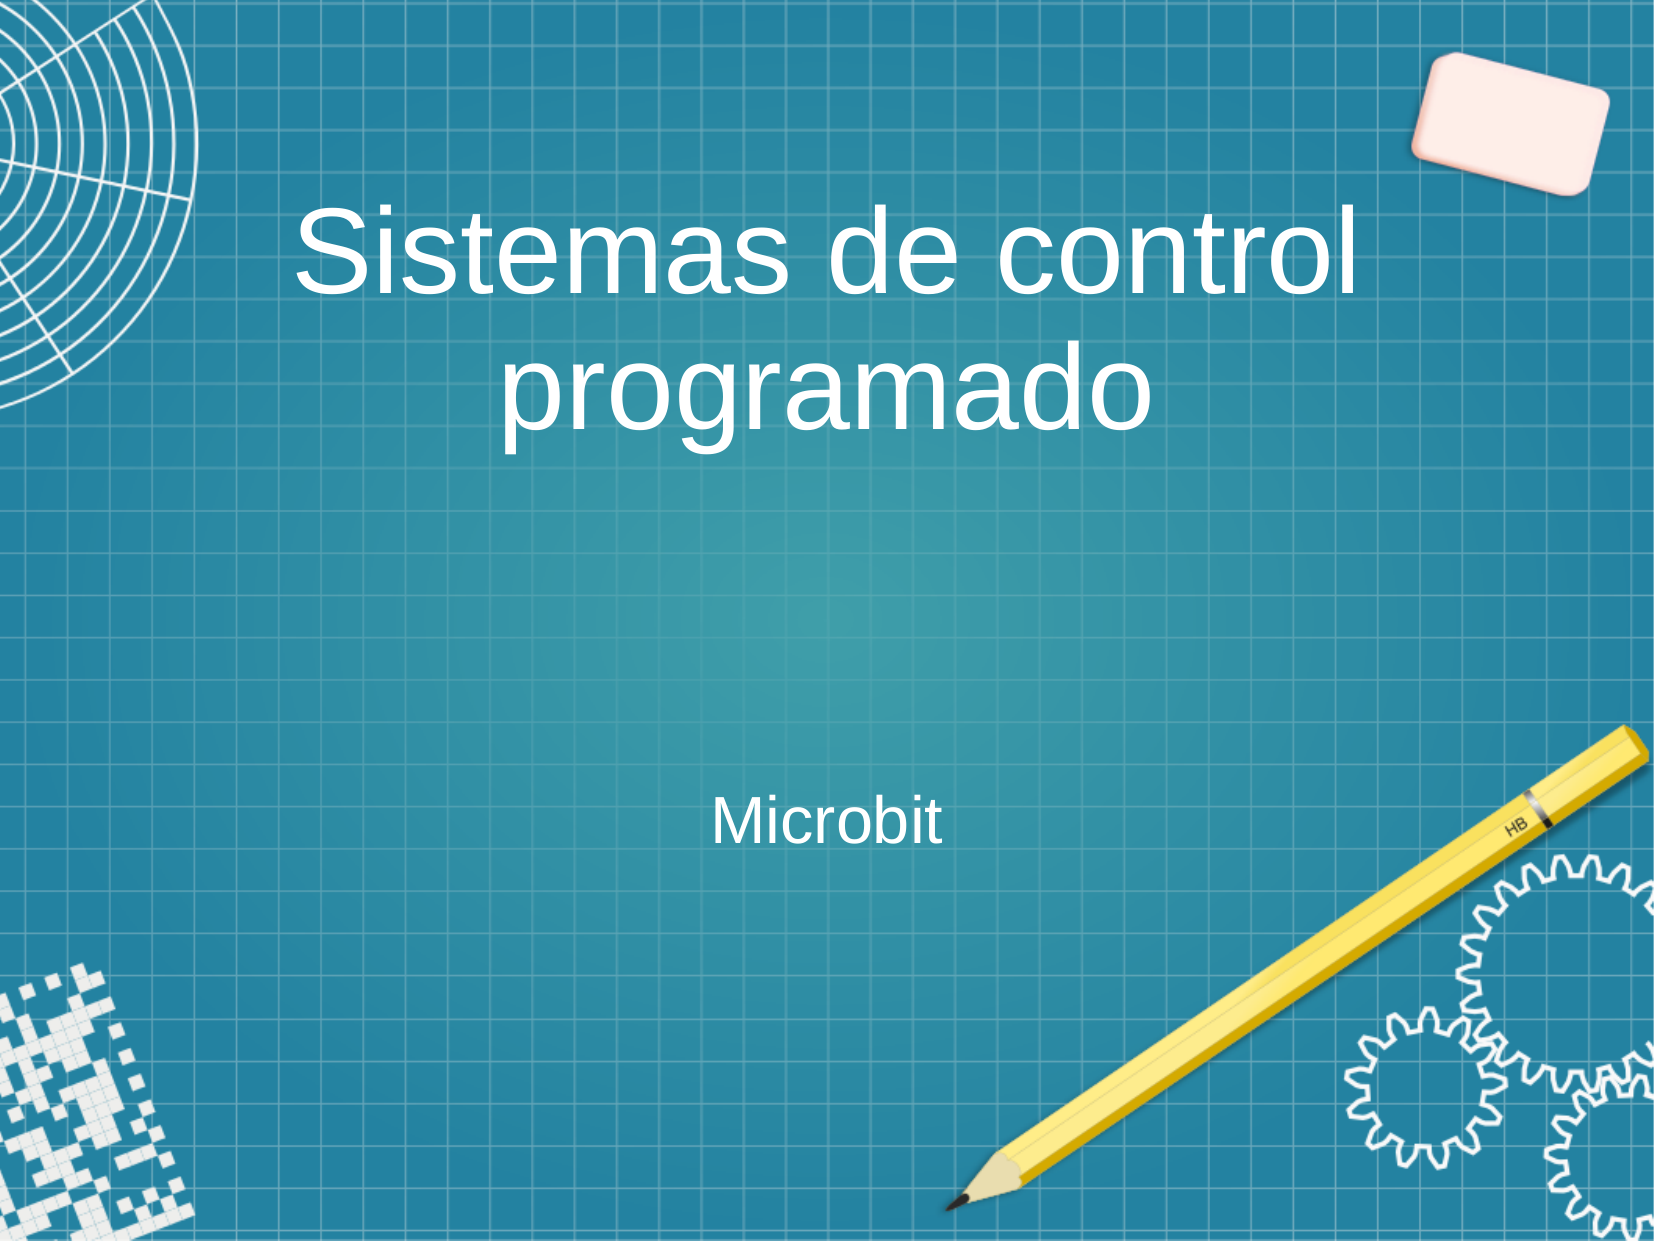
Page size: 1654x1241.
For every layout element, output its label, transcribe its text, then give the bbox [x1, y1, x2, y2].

subtitle Microbit [82, 519, 1571, 1123]
title Sistemas de control programado [82, 177, 1571, 461]
picture [0, 0, 1654, 1241]
